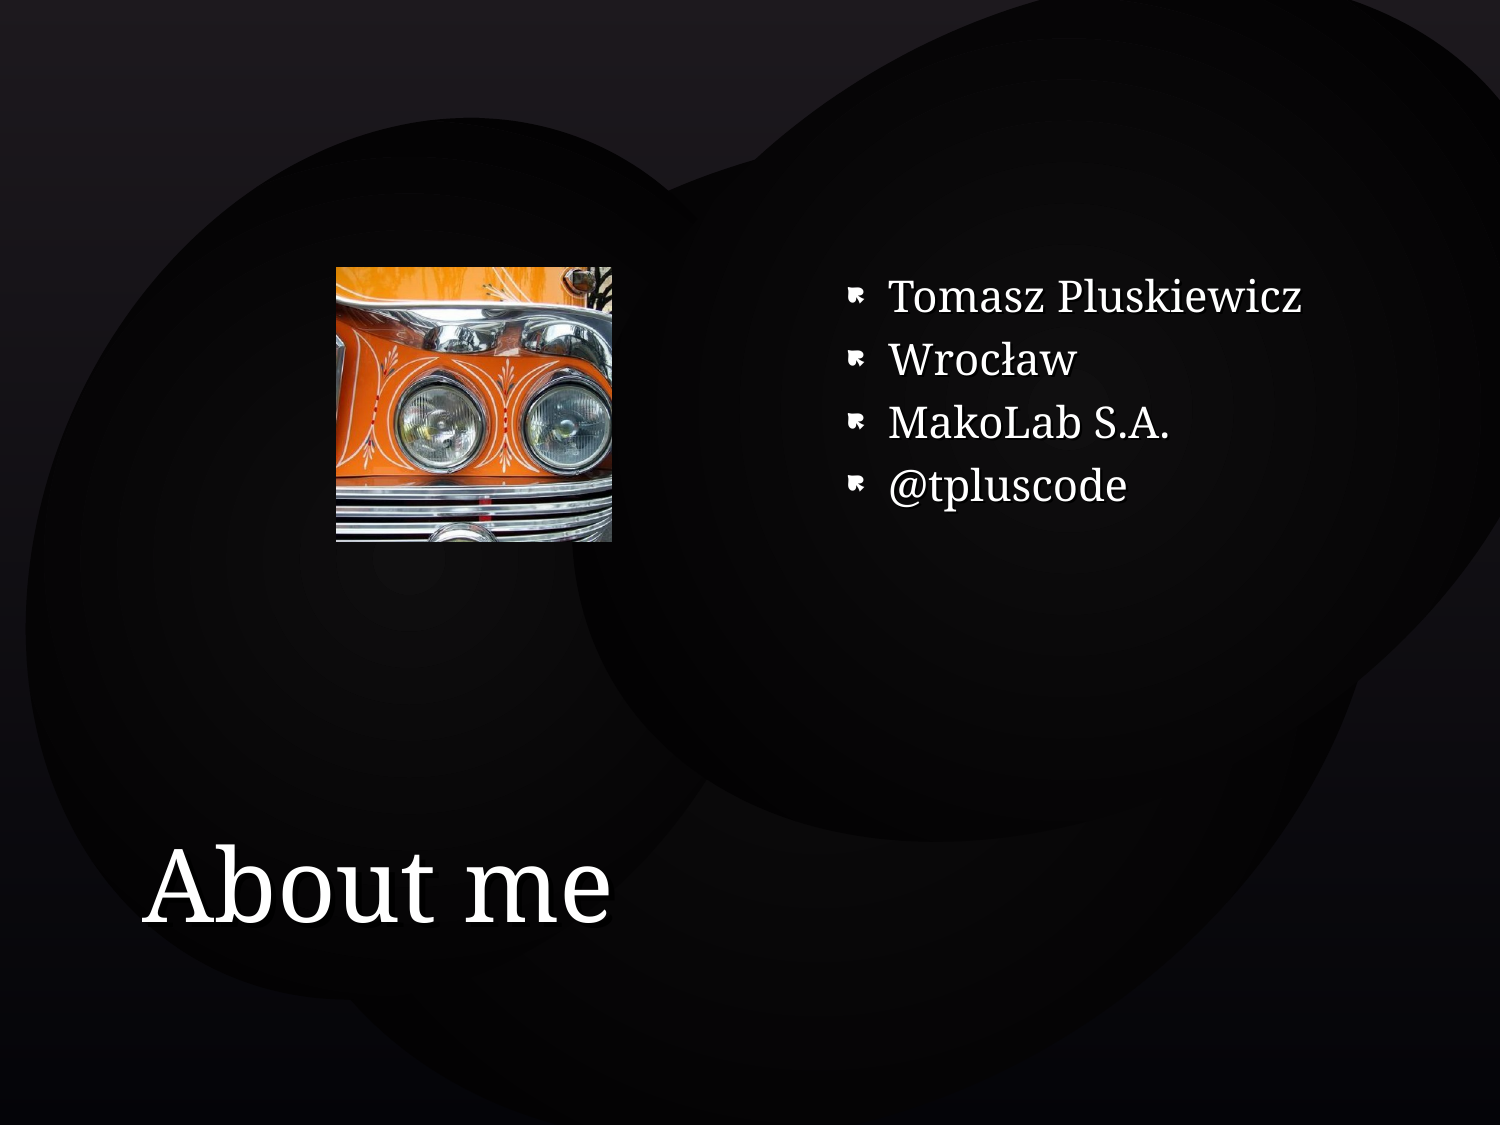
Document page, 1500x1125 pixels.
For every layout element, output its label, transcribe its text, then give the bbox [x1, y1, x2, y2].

title About me [127, 800, 1366, 951]
picture [336, 267, 612, 542]
list Tomasz Pluskiewicz Wrocław MakoLab S.A. @tpluscode [825, 108, 1362, 672]
